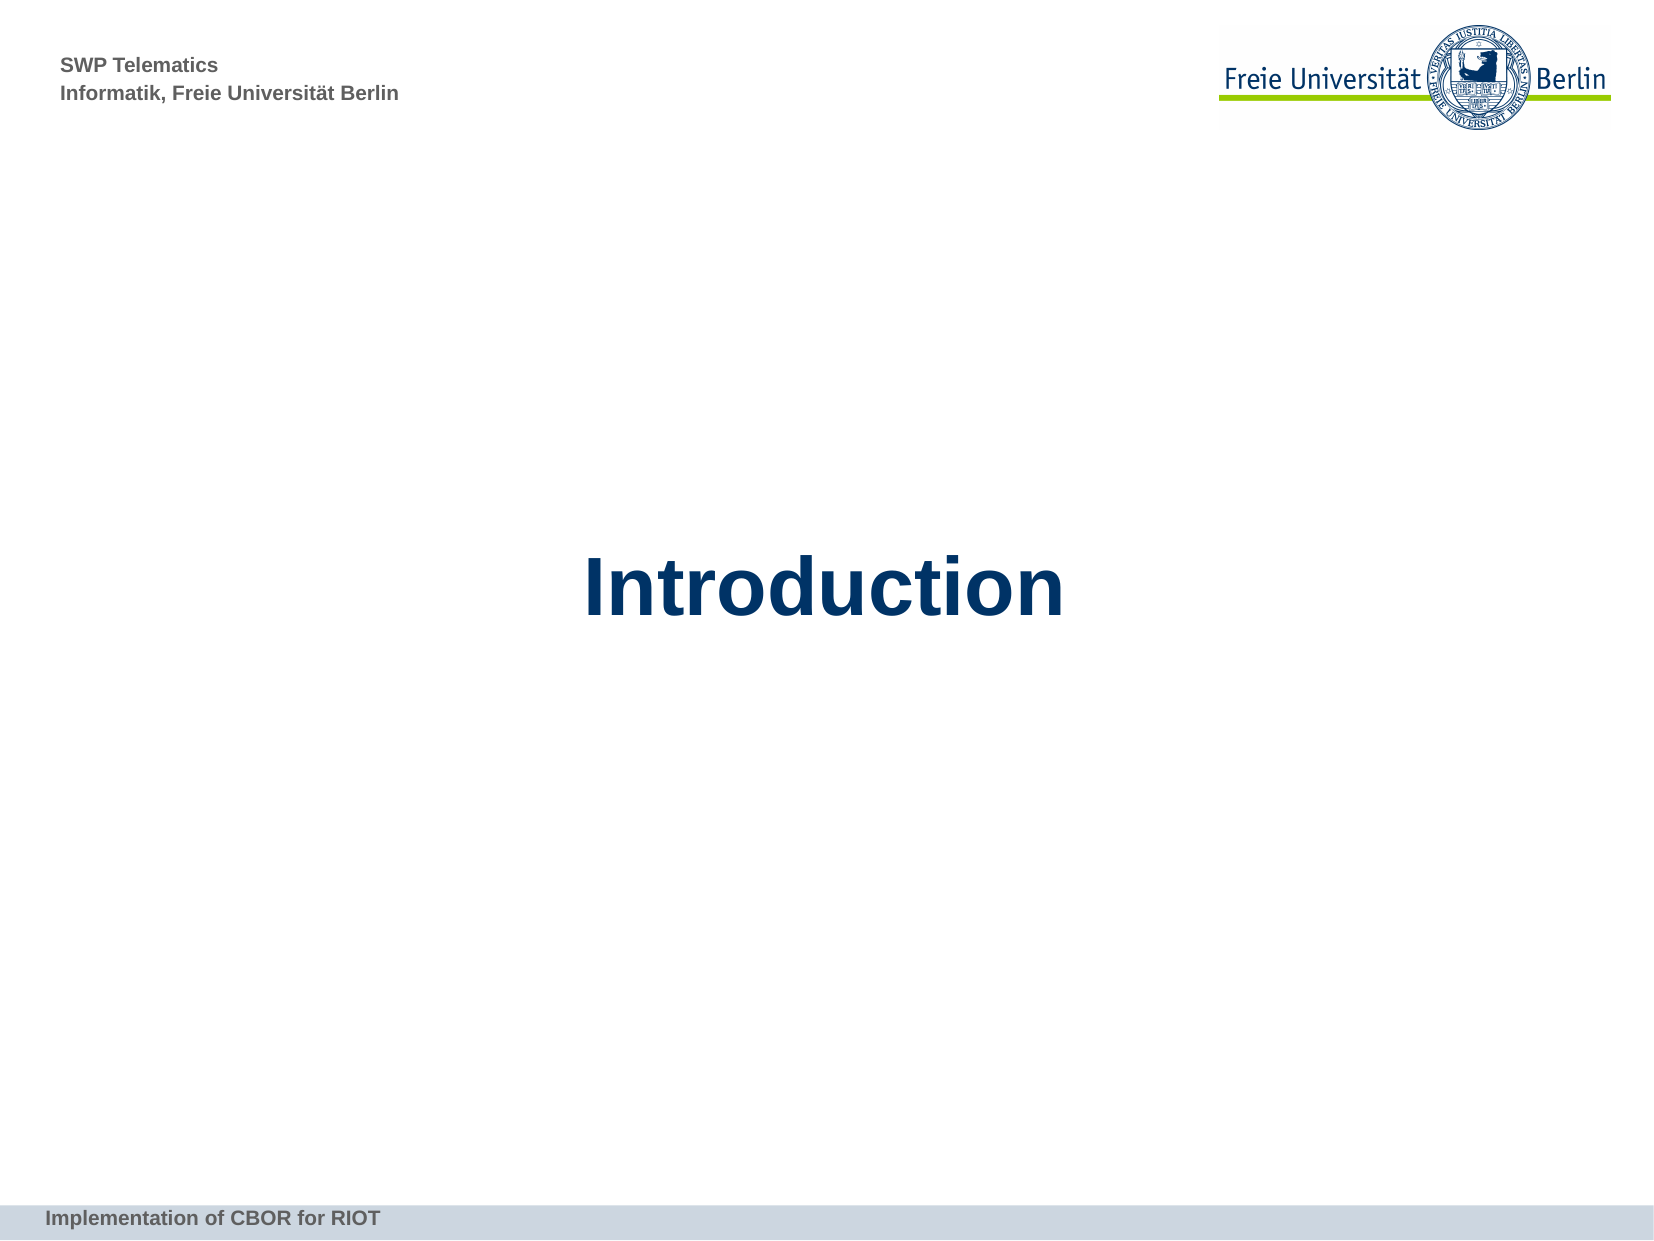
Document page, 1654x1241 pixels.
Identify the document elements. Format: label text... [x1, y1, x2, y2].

picture [1219, 25, 1611, 130]
title Introduction [525, 540, 1654, 652]
